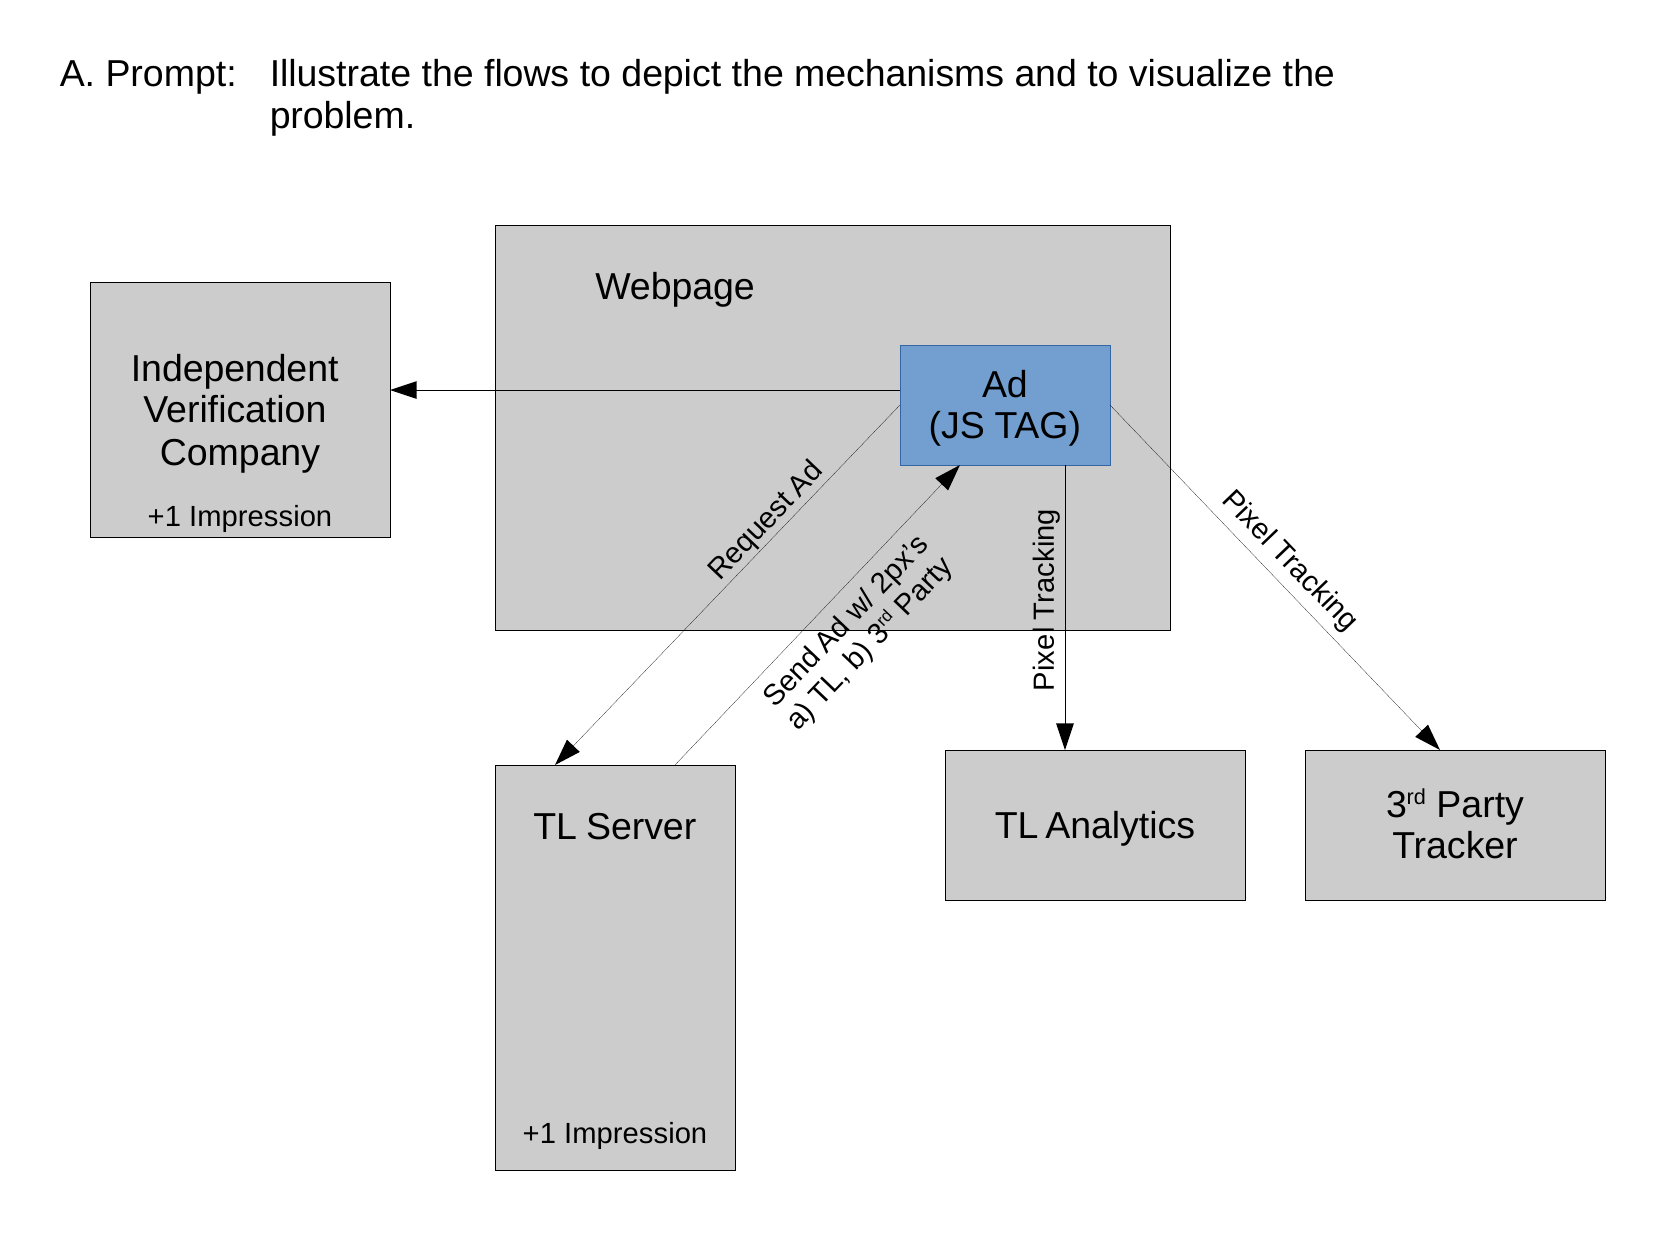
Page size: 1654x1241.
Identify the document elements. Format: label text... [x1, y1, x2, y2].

text_box [495, 856, 736, 1110]
text_box +1 Impression [465, 1110, 766, 1158]
text_box Send Ad w/ 2px’s a) TL, b) 3rd Party [724, 495, 991, 769]
text_box TL Server [465, 798, 766, 856]
text_box Request Ad [643, 394, 886, 646]
text_box Ad (JS TAG) [900, 345, 1111, 466]
text_box [1068, 408, 1171, 631]
text_box A. Prompt: [45, 45, 316, 106]
text_box [693, 407, 956, 631]
text_box Independent Verification Company [90, 282, 391, 492]
text_box [495, 765, 736, 798]
text_box +1 Impression [90, 492, 391, 541]
text_box Pixel Tracking [1170, 435, 1412, 685]
text_box [495, 391, 900, 631]
text_box [495, 225, 1171, 466]
text_box Illustrate the flows to depict the mechanisms and to visualize the problem. [255, 45, 1396, 144]
text_box [916, 466, 1020, 631]
text_box Pixel Tracking [1020, 450, 1068, 751]
text_box 3rd Party Tracker [1305, 750, 1606, 901]
text_box TL Analytics [945, 750, 1246, 901]
text_box [495, 1158, 736, 1171]
text_box Webpage [525, 258, 826, 316]
